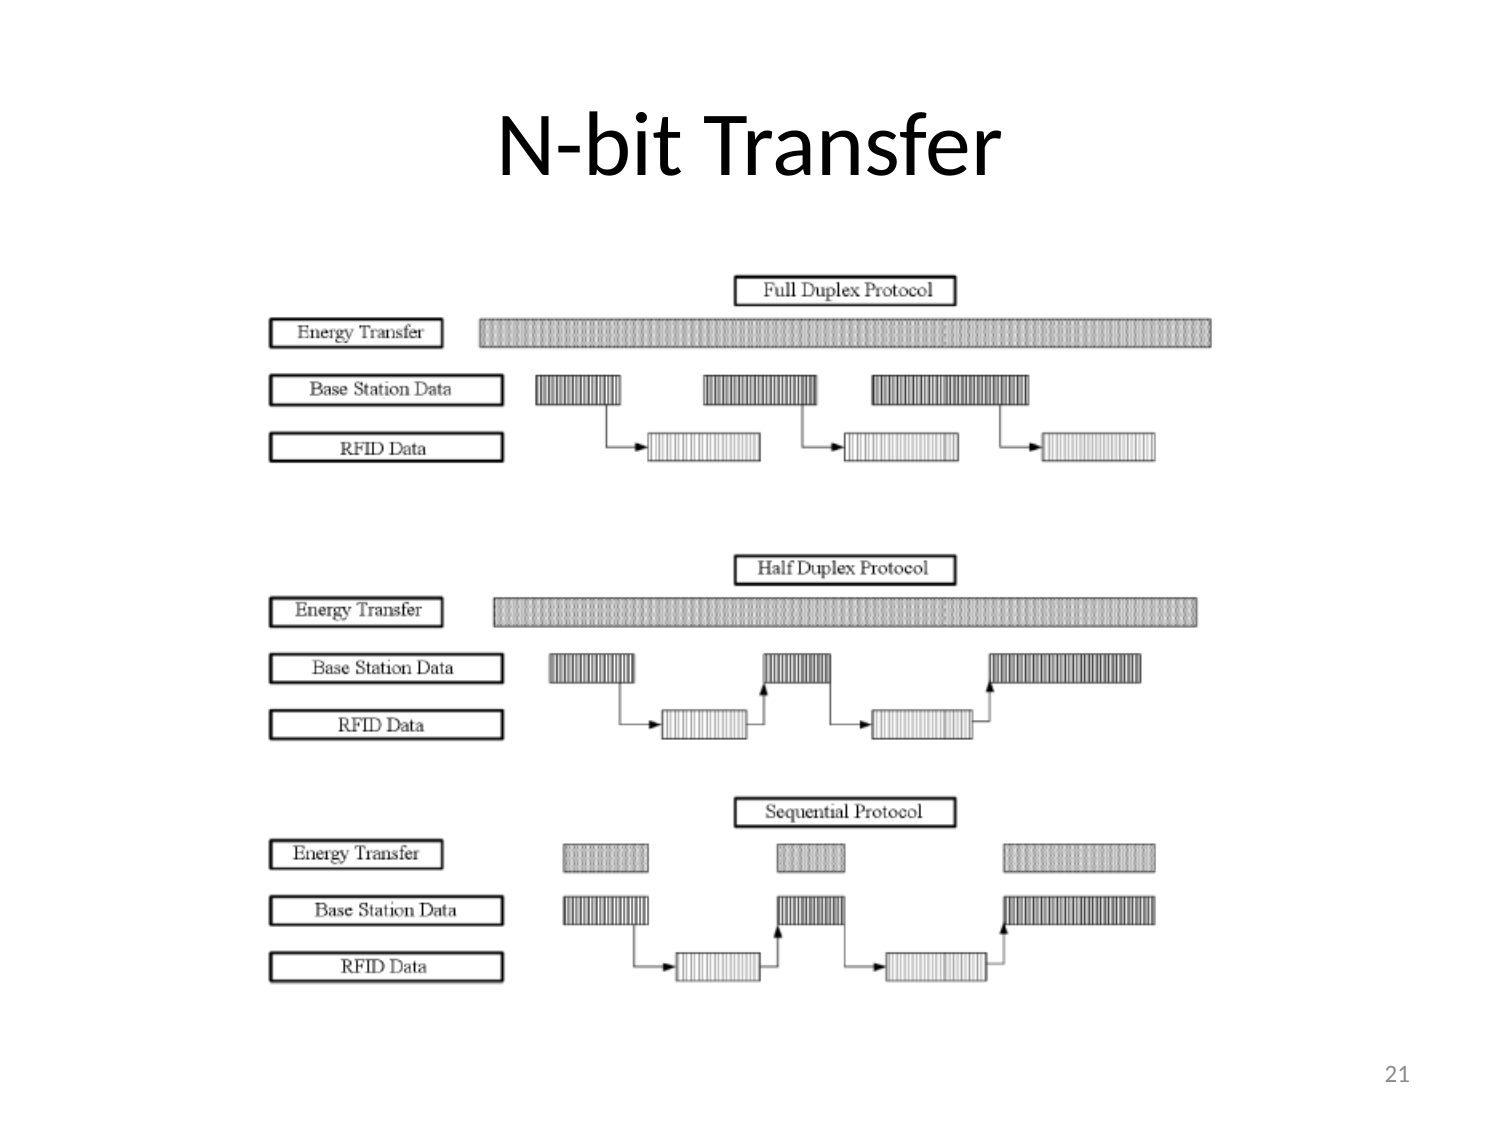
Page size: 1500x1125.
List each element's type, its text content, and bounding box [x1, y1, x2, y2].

picture [187, 244, 1300, 1015]
title N-bit Transfer [75, 45, 1425, 233]
slide_number <number> [1074, 1042, 1425, 1103]
